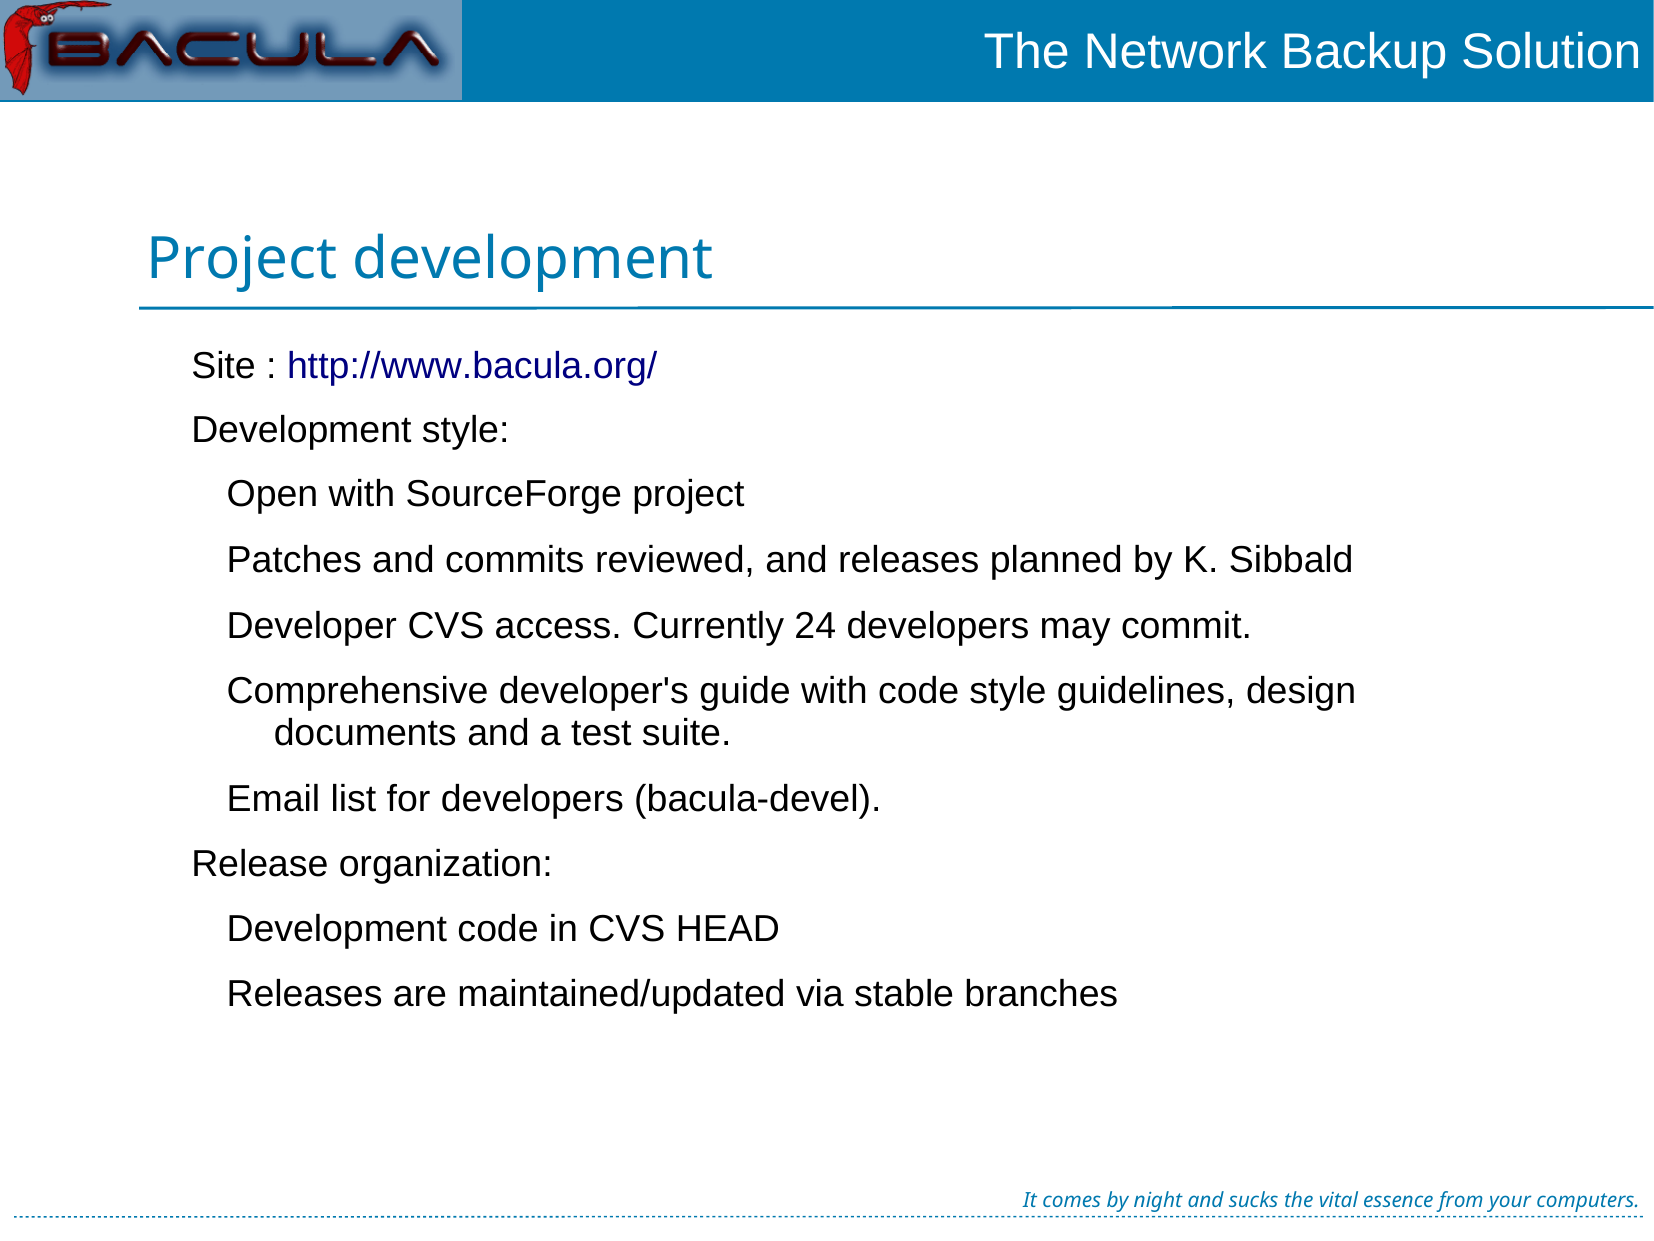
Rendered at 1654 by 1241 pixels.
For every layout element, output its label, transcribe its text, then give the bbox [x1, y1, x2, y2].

picture [0, 0, 461, 99]
title Project development [146, 120, 1498, 296]
list Site : http://www.bacula.org/ Development style: Open with SourceForge project Patches and commits reviewed, and releases planned by K. Sibbald Developer CVS access. Currently 24 developers may commit. Comprehensive developer's guide with code style guidelines, design documents and a test suite. Email list for developers (bacula-devel). Release organization: Development code in CVS HEAD Releases are maintained/updated via stable branches [132, 344, 1534, 1220]
